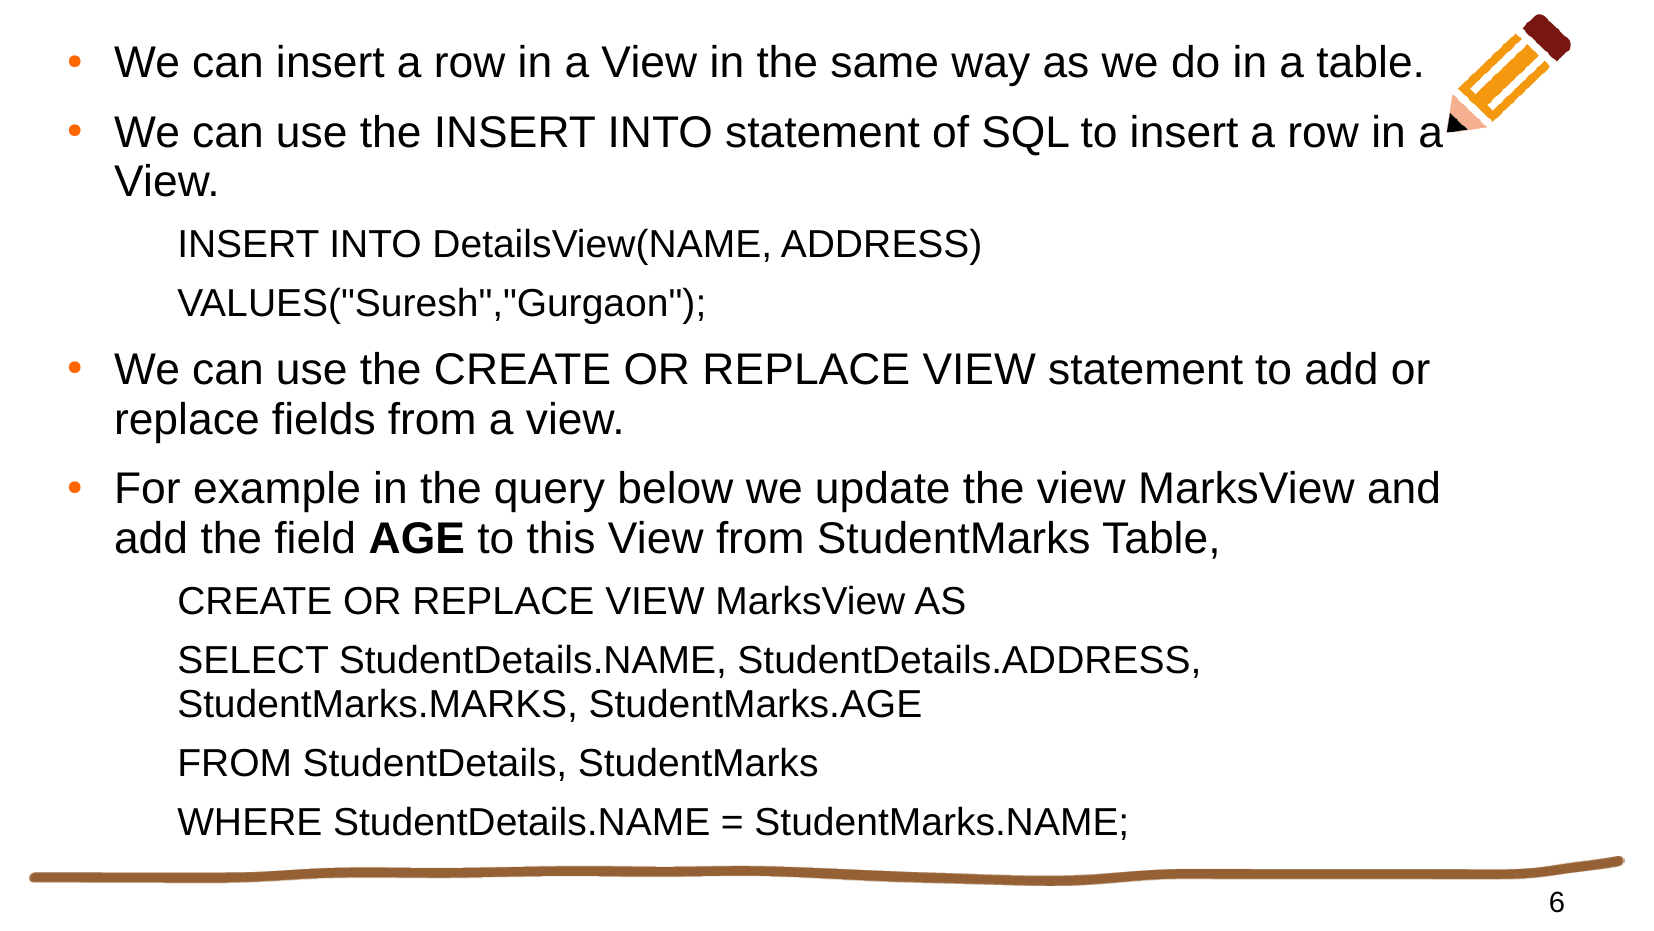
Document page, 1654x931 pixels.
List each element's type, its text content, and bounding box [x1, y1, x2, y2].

picture [1446, 14, 1571, 133]
list We can insert a row in a View in the same way as we do in a table. We can use the INSERT INTO statement of SQL to insert a row in a View. INSERT INTO DetailsView(NAME, ADDRESS) VALUES("Suresh","Gurgaon"); We can use the CREATE OR REPLACE VIEW statement to add or replace fields from a view. For example in the query below we update the view MarksView and add the field AGE to this View from StudentMarks Table, CREATE OR REPLACE VIEW MarksView AS SELECT StudentDetails.NAME, StudentDetails.ADDRESS, StudentMarks.MARKS, StudentMarks.AGE FROM StudentDetails, StudentMarks WHERE StudentDetails.NAME = StudentMarks.NAME; [51, 37, 1463, 857]
picture [29, 856, 1625, 886]
